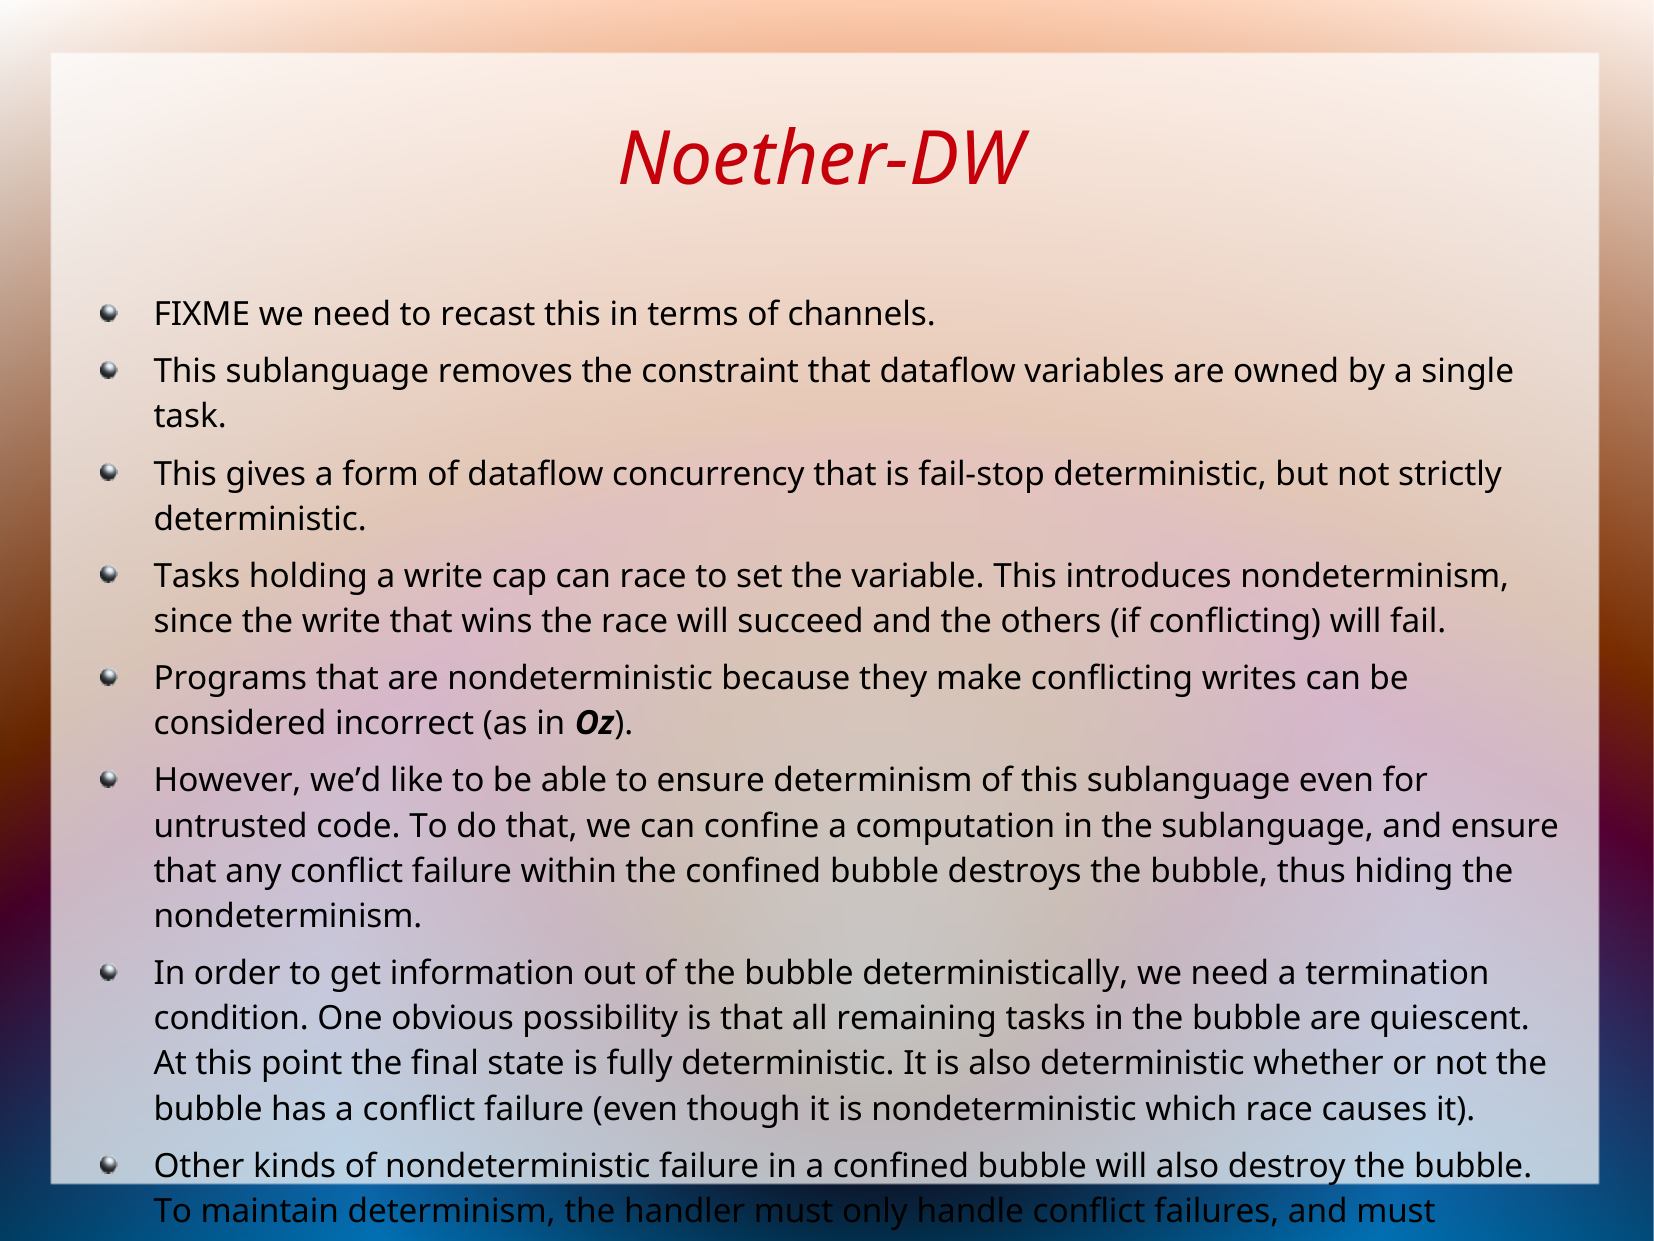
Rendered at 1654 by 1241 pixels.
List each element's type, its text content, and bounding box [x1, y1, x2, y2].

title Noether-DW [76, 59, 1565, 252]
list FIXME we need to recast this in terms of channels. This sublanguage removes the constraint that dataflow variables are owned by a single task. This gives a form of dataflow concurrency that is fail‑stop deterministic, but not strictly deterministic. Tasks holding a write cap can race to set the variable. This introduces nondeterminism, since the write that wins the race will succeed and the others (if conflicting) will fail. Programs that are nondeterministic because they make conflicting writes can be considered incorrect (as in Oz). However, we’d like to be able to ensure determinism of this sublanguage even for untrusted code. To do that, we can confine a computation in the sublanguage, and ensure that any conflict failure within the confined bubble destroys the bubble, thus hiding the nondeterminism. In order to get information out of the bubble deterministically, we need a termination condition. One obvious possibility is that all remaining tasks in the bubble are quiescent. At this point the final state is fully deterministic. It is also deterministic whether or not the bubble has a conflict failure (even though it is nondeterministic which race causes it). Other kinds of nondeterministic failure in a confined bubble will also destroy the bubble. To maintain determinism, the handler must only handle conflict failures, and must propagate other kinds of failure. Alternatively, we can accept the nondeterminism resulting from handling other failures. [82, 290, 1571, 1094]
picture [0, 0, 1654, 1241]
